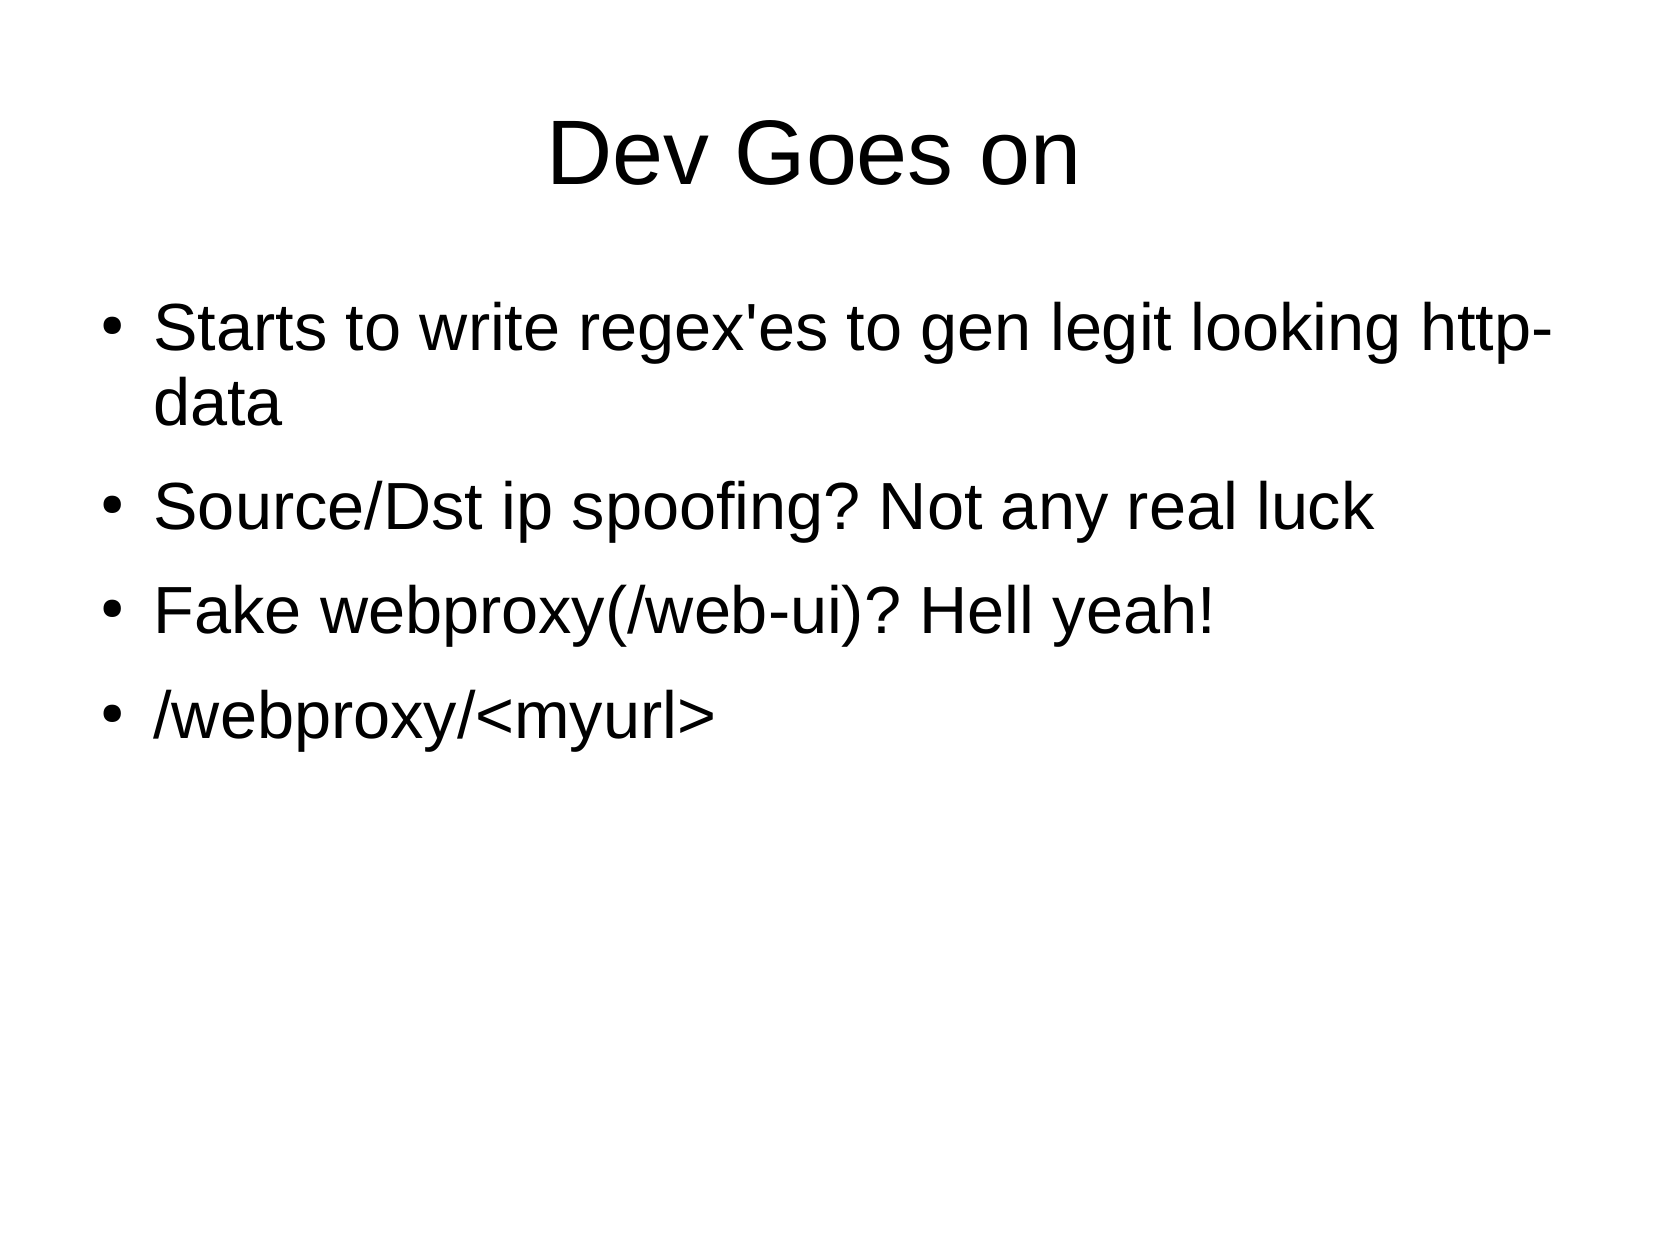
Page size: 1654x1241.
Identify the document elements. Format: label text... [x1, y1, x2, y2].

list Starts to write regex'es to gen legit looking http-data Source/Dst ip spoofing? Not any real luck Fake webproxy(/web-ui)? Hell yeah! /webproxy/<myurl> [82, 290, 1571, 1010]
title Dev Goes on [82, 49, 1571, 257]
